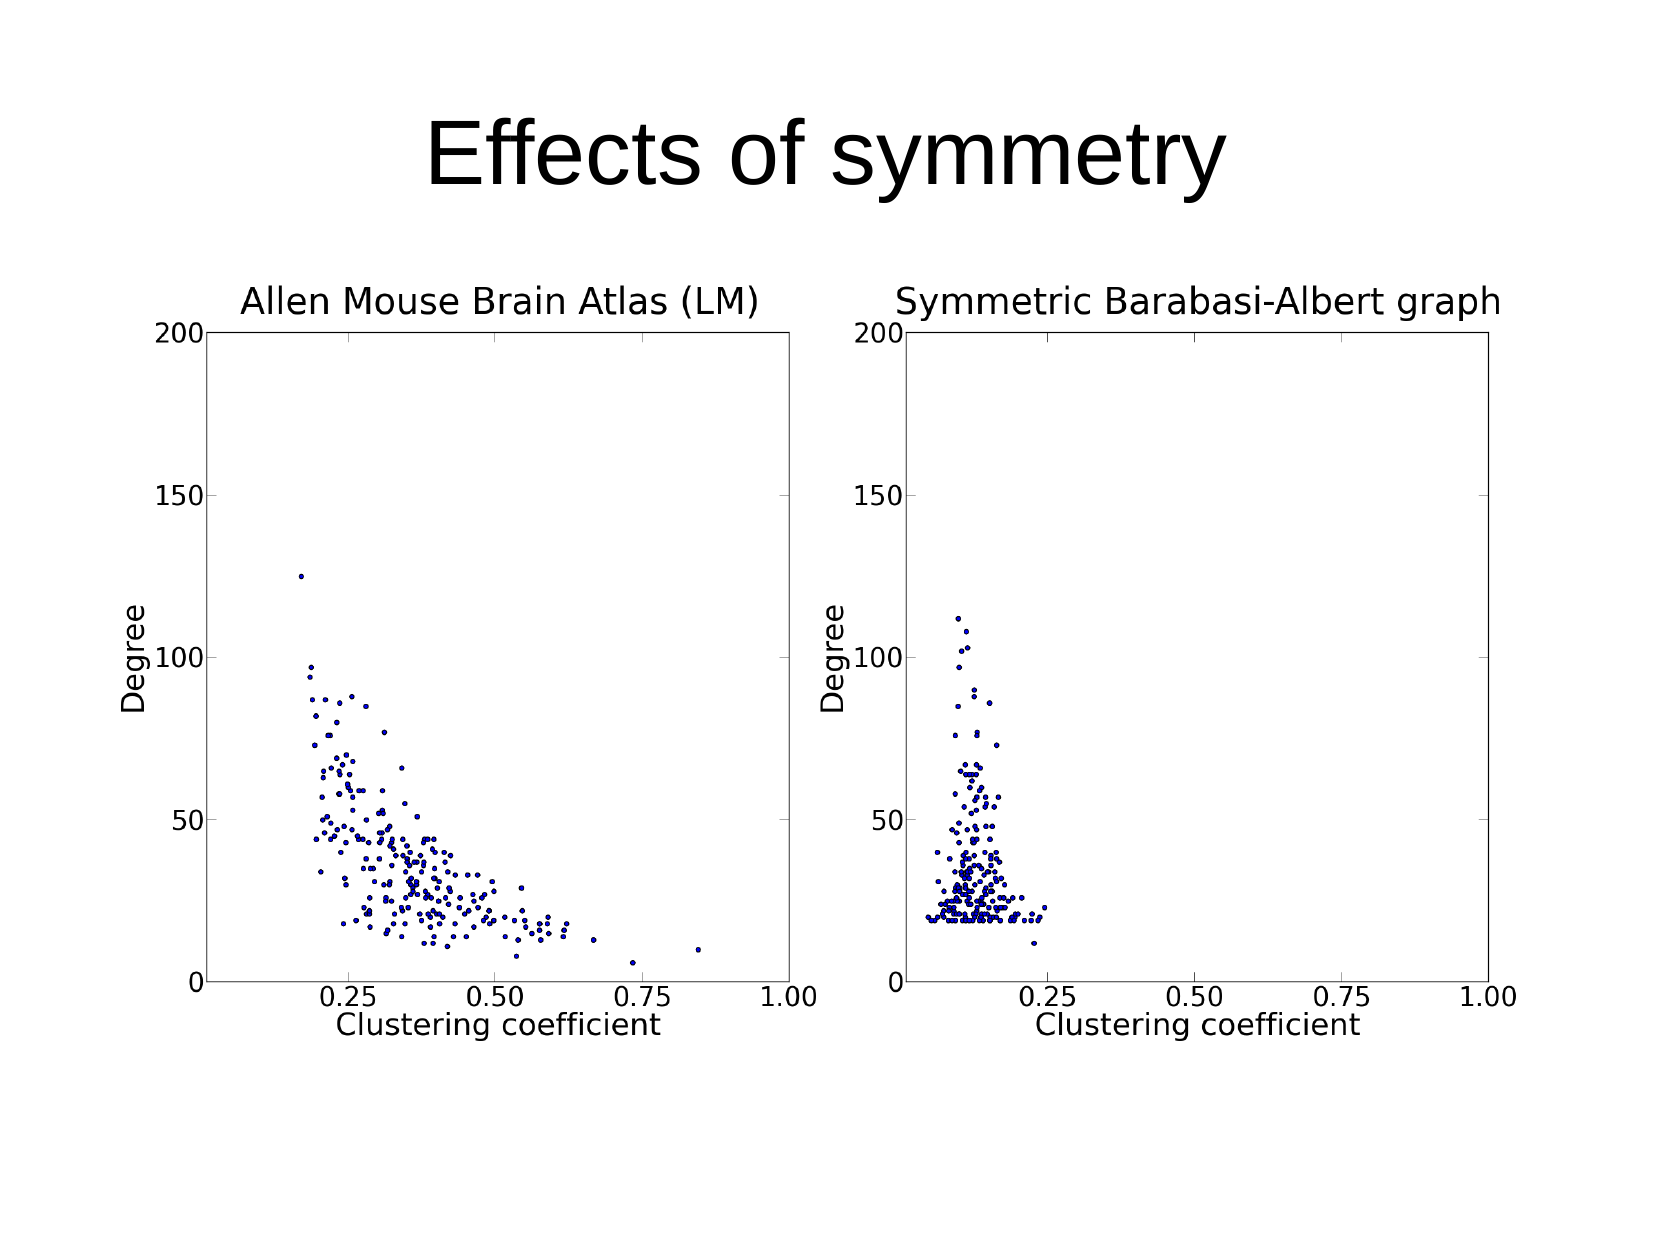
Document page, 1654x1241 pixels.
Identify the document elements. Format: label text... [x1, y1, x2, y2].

picture [0, 252, 1654, 1063]
title Effects of symmetry [82, 49, 1571, 252]
